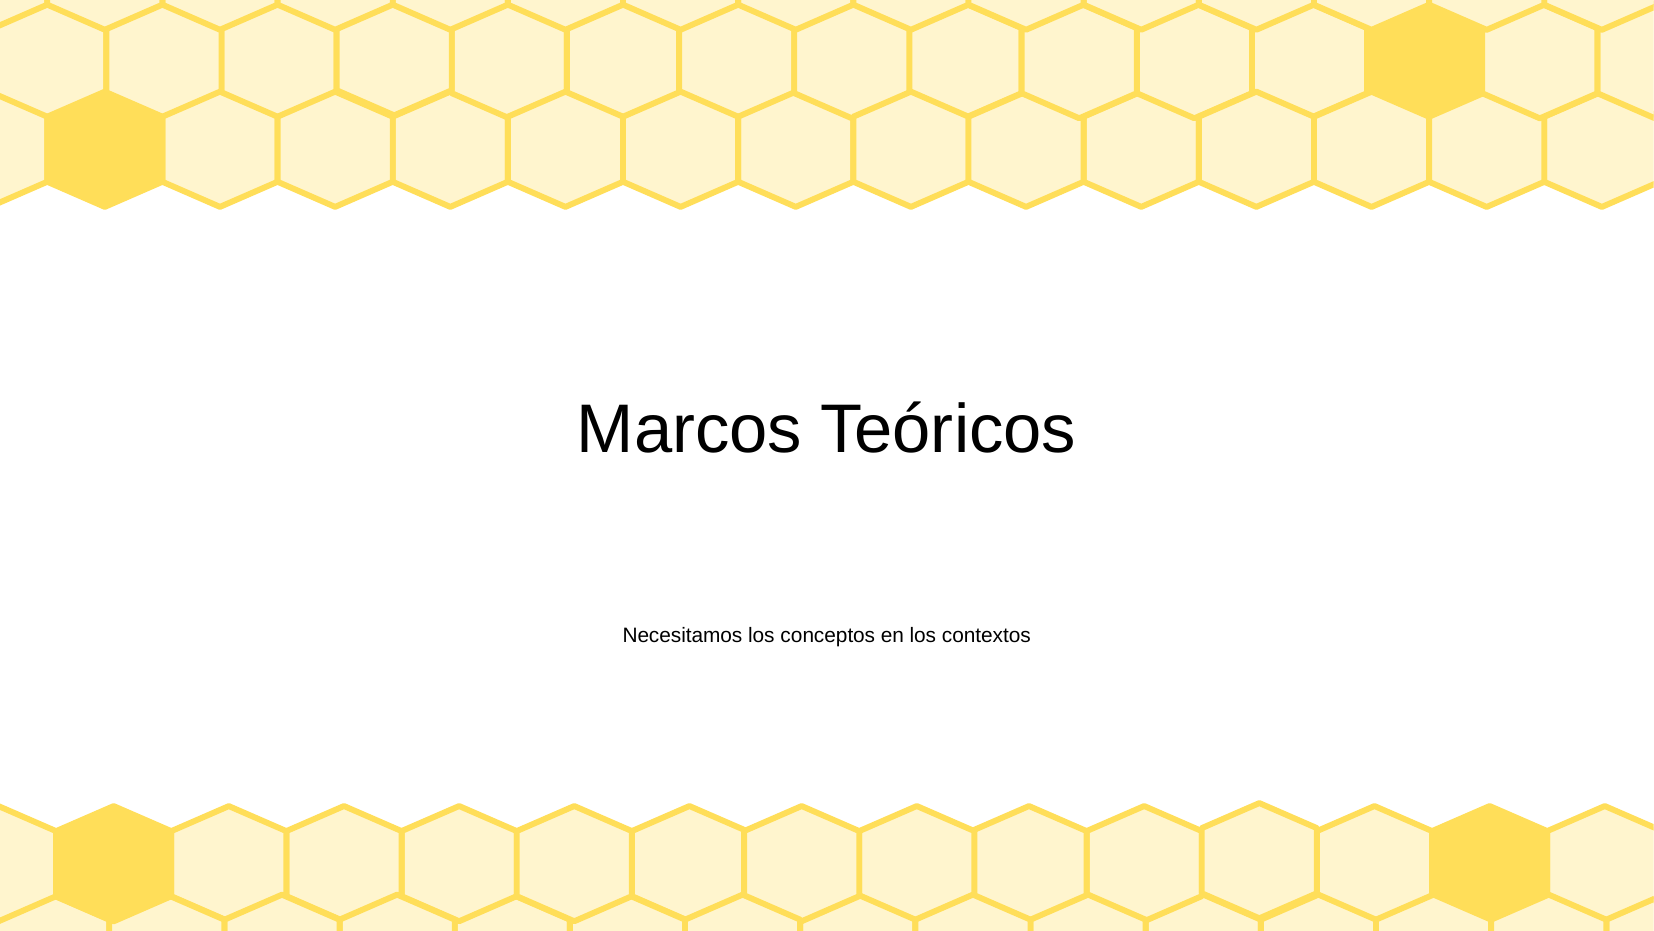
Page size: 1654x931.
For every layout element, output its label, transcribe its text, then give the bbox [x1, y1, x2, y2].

title Marcos Teóricos [88, 324, 1565, 532]
subtitle Necesitamos los conceptos en los contextos [88, 561, 1565, 709]
